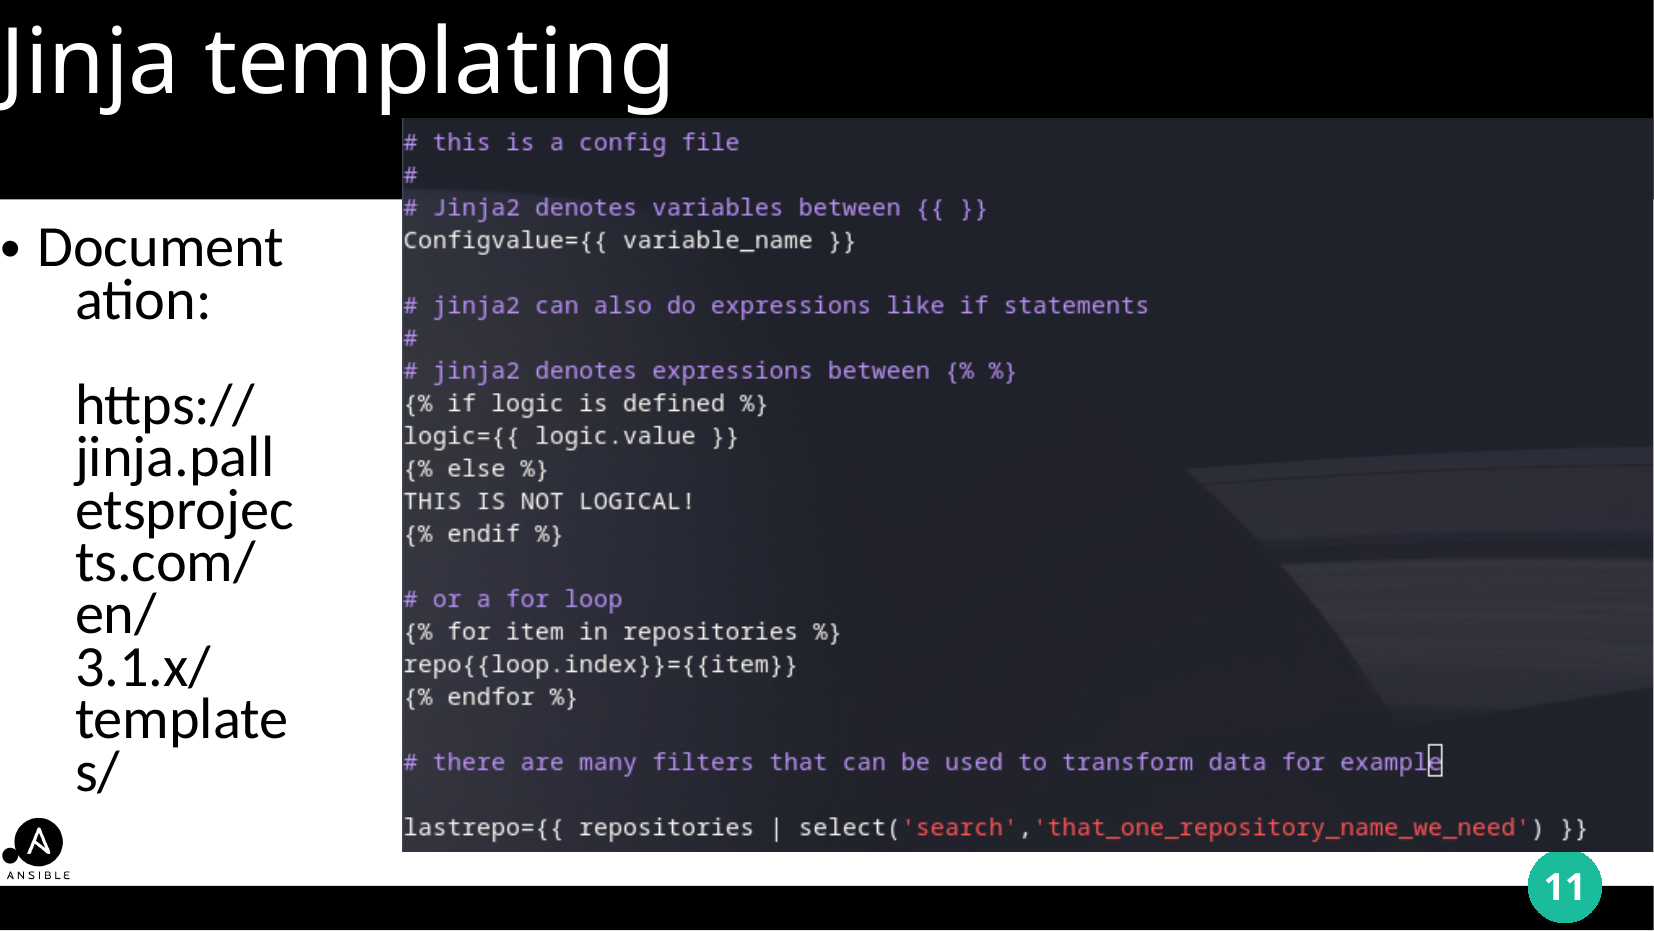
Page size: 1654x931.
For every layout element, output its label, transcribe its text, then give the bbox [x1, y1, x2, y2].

picture [402, 118, 1654, 852]
title Jinja templating [0, 0, 1126, 119]
picture [0, 811, 76, 887]
list Documentation: https://jinja.palletsprojects.com/en/3.1.x/templates/ [0, 225, 301, 846]
